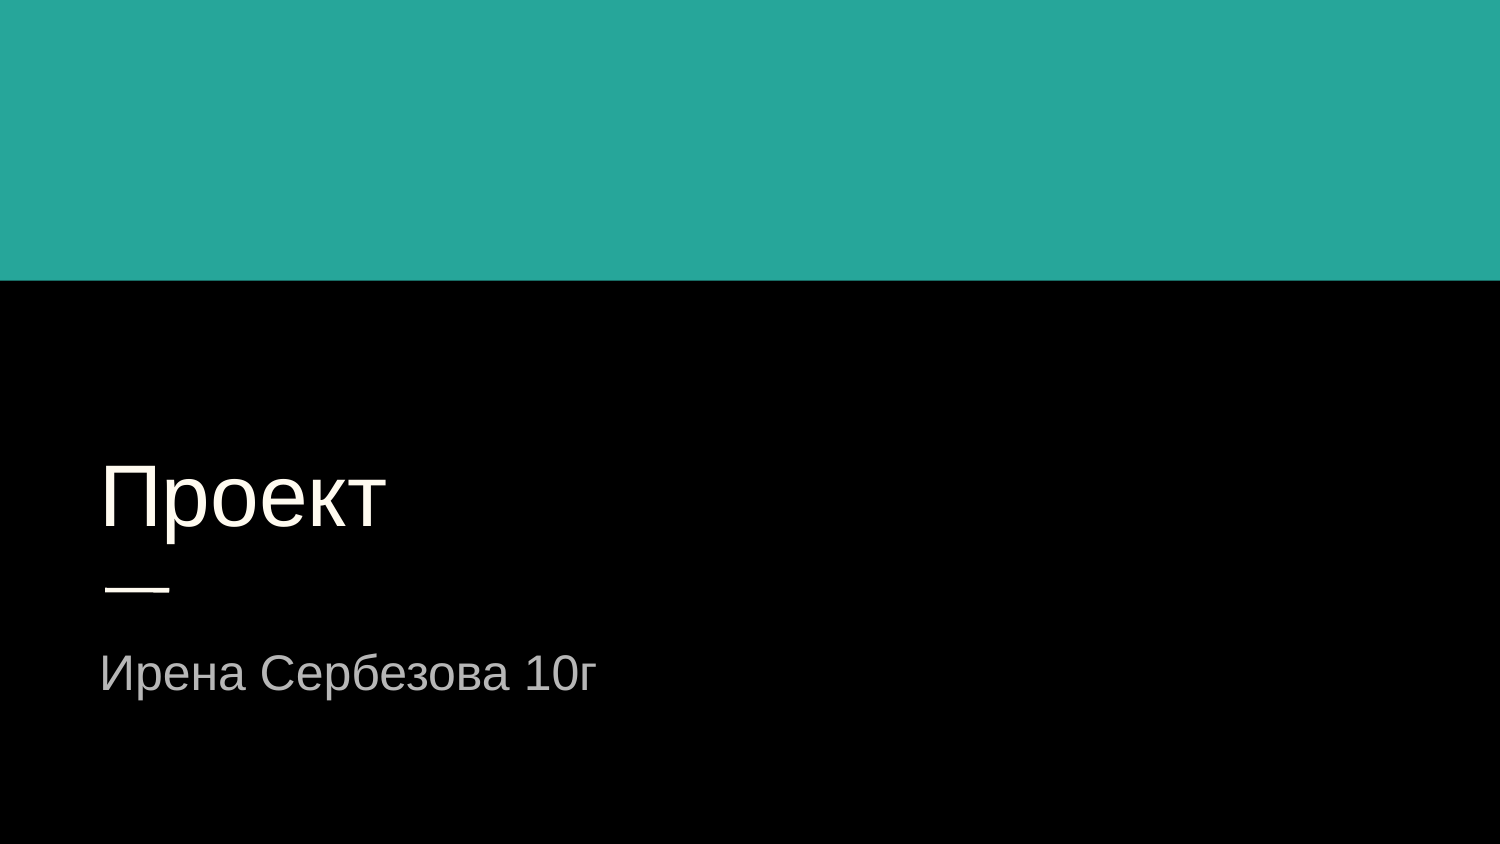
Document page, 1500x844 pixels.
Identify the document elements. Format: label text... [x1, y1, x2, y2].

title Проект [84, 310, 1416, 561]
subtitle Ирена Сербезова 10г [84, 630, 1416, 760]
